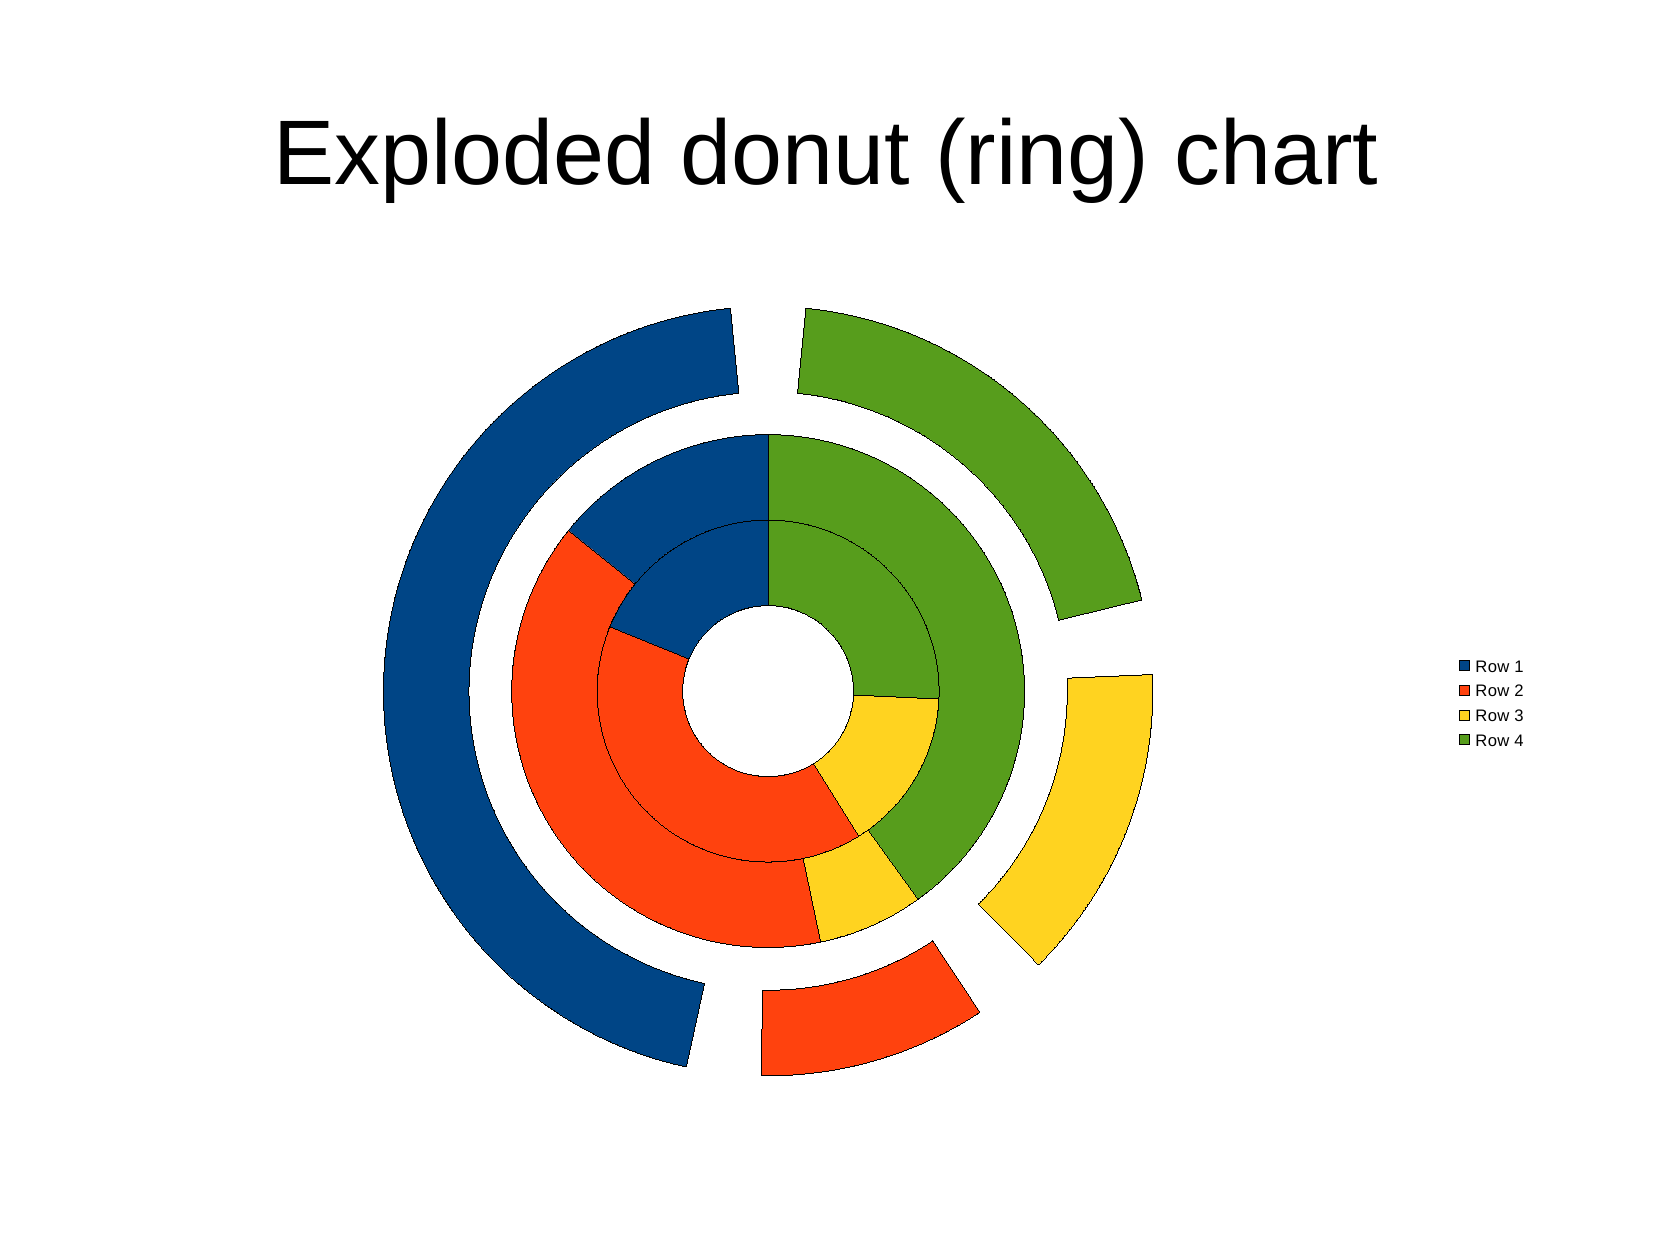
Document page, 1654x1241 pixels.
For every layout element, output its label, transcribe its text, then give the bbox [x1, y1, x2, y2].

chart [82, 290, 1571, 1109]
title Exploded donut (ring) chart [82, 56, 1571, 250]
